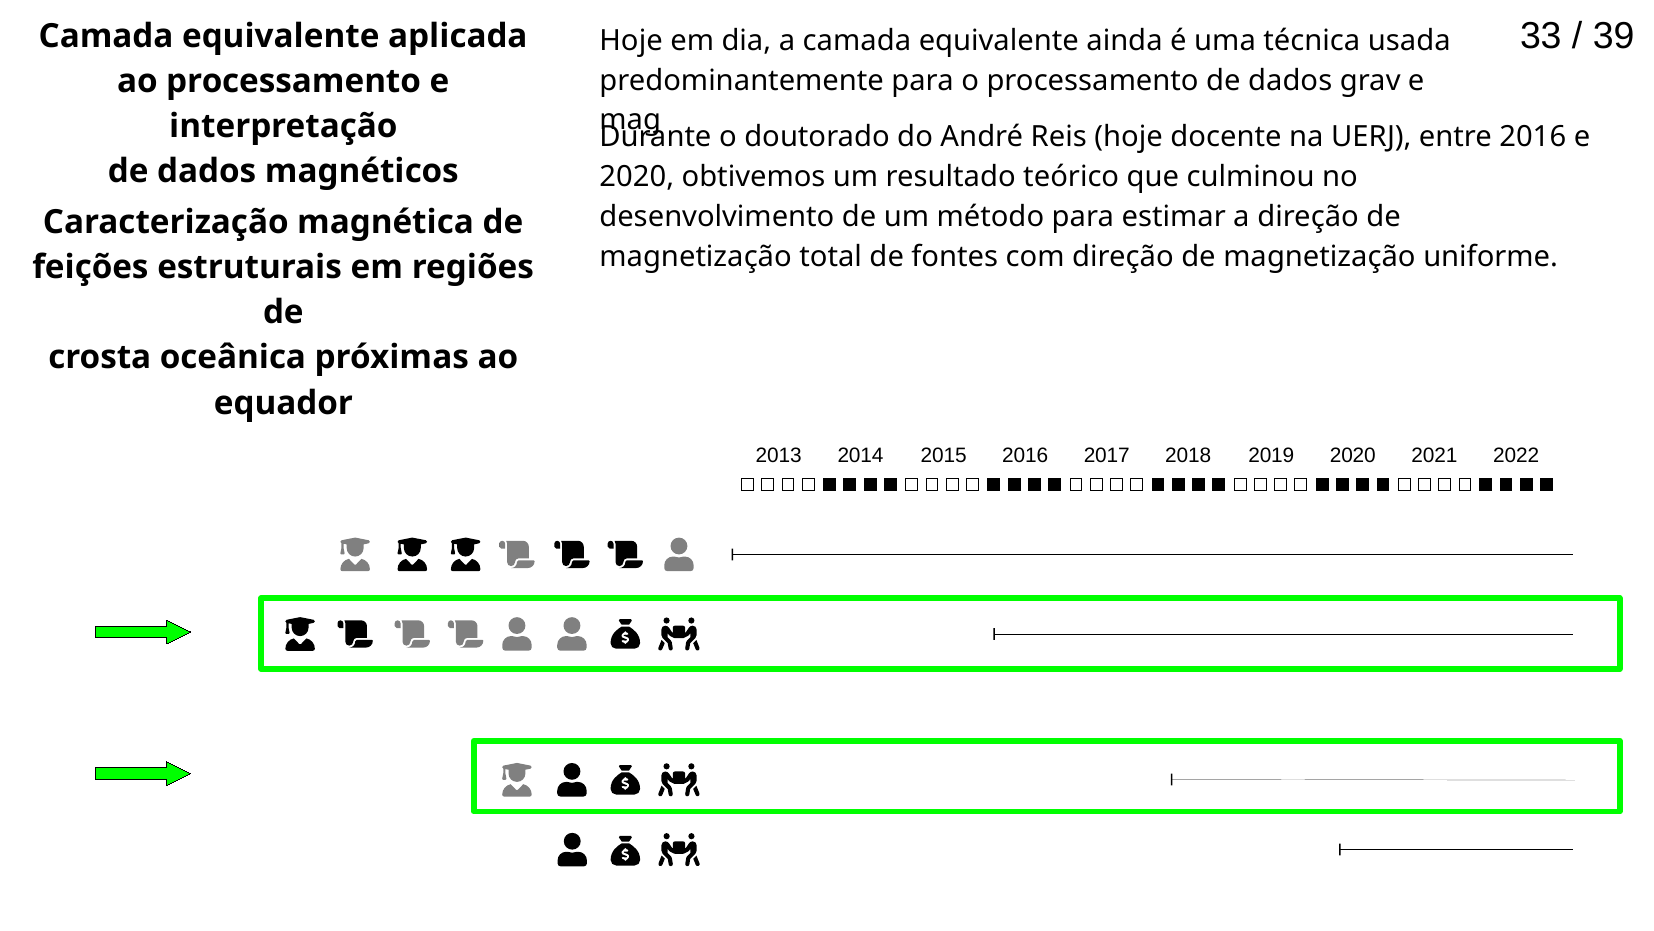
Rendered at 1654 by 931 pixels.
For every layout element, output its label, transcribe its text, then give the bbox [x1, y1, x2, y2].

text_box [966, 478, 979, 491]
text_box [1540, 478, 1553, 491]
text_box [393, 611, 432, 654]
text_box [1008, 478, 1021, 491]
text_box [987, 478, 1000, 491]
picture [397, 537, 428, 572]
text_box 2017 [1068, 436, 1145, 475]
text_box Caracterização magnética de feições estruturais em regiões de crosta oceânica próximas ao equador [0, 248, 567, 374]
text_box [1152, 478, 1164, 491]
text_box [333, 532, 372, 575]
text_box [1090, 478, 1103, 491]
text_box 2019 [1233, 436, 1310, 475]
text_box 2014 [822, 436, 899, 475]
text_box 2016 [987, 436, 1064, 475]
text_box [95, 761, 191, 786]
text_box [1398, 478, 1411, 491]
text_box [1254, 478, 1267, 491]
text_box [1172, 478, 1185, 491]
text_box [1110, 478, 1123, 491]
text_box Durante o doutorado do André Reis (hoje docente na UERJ), entre 2016 e 2020, obtivemos um resultado teórico que culminou no desenvolvimento de um método para estimar a direção de magnetização total de fontes com direção de magnetização uniforme. [584, 112, 1607, 278]
text_box [864, 478, 877, 491]
text_box Hoje em dia, a camada equivalente ainda é uma técnica usada predominantemente para o processamento de dados grav e mag [584, 11, 1485, 92]
text_box [552, 611, 591, 654]
picture [658, 833, 700, 867]
text_box [884, 478, 897, 491]
picture [610, 619, 641, 649]
text_box Camada equivalente aplicada ao processamento e interpretação de dados magnéticos [11, 3, 556, 201]
text_box 2020 [1315, 436, 1391, 475]
text_box [1212, 478, 1225, 491]
picture [557, 762, 587, 797]
text_box [1192, 478, 1205, 491]
text_box [497, 611, 536, 654]
text_box [95, 620, 191, 644]
text_box [1130, 478, 1143, 491]
text_box [1070, 478, 1082, 491]
picture [658, 617, 700, 651]
text_box [946, 478, 959, 491]
text_box 2021 [1396, 436, 1473, 475]
picture [337, 618, 373, 650]
text_box [843, 478, 856, 491]
text_box [1274, 478, 1287, 491]
picture [450, 537, 481, 572]
text_box [497, 758, 536, 801]
text_box [761, 478, 774, 491]
text_box [1316, 478, 1329, 491]
picture [285, 617, 315, 651]
text_box 2022 [1478, 436, 1555, 475]
text_box <number> / 39 [1375, 0, 1654, 71]
text_box [1438, 478, 1451, 491]
text_box [499, 532, 538, 575]
text_box [1028, 478, 1041, 491]
picture [557, 832, 588, 867]
text_box [1377, 478, 1389, 491]
text_box [1356, 478, 1369, 491]
text_box [905, 478, 918, 491]
text_box [782, 478, 794, 491]
text_box [1479, 478, 1492, 491]
text_box [802, 478, 815, 491]
text_box [741, 478, 754, 491]
text_box [926, 478, 938, 491]
picture [607, 538, 644, 571]
text_box [446, 611, 485, 654]
text_box 2018 [1150, 436, 1227, 475]
picture [610, 765, 641, 795]
picture [658, 763, 700, 797]
text_box [1418, 478, 1431, 491]
text_box [1500, 478, 1512, 491]
text_box [659, 534, 698, 577]
text_box [1234, 478, 1247, 491]
text_box [823, 478, 836, 491]
text_box [1520, 478, 1533, 491]
text_box [1048, 478, 1061, 491]
picture [554, 538, 590, 571]
text_box 2013 [740, 436, 817, 475]
text_box [1336, 478, 1349, 491]
text_box [1459, 478, 1471, 491]
picture [610, 835, 641, 866]
text_box [1294, 478, 1307, 491]
text_box 2015 [905, 436, 982, 475]
